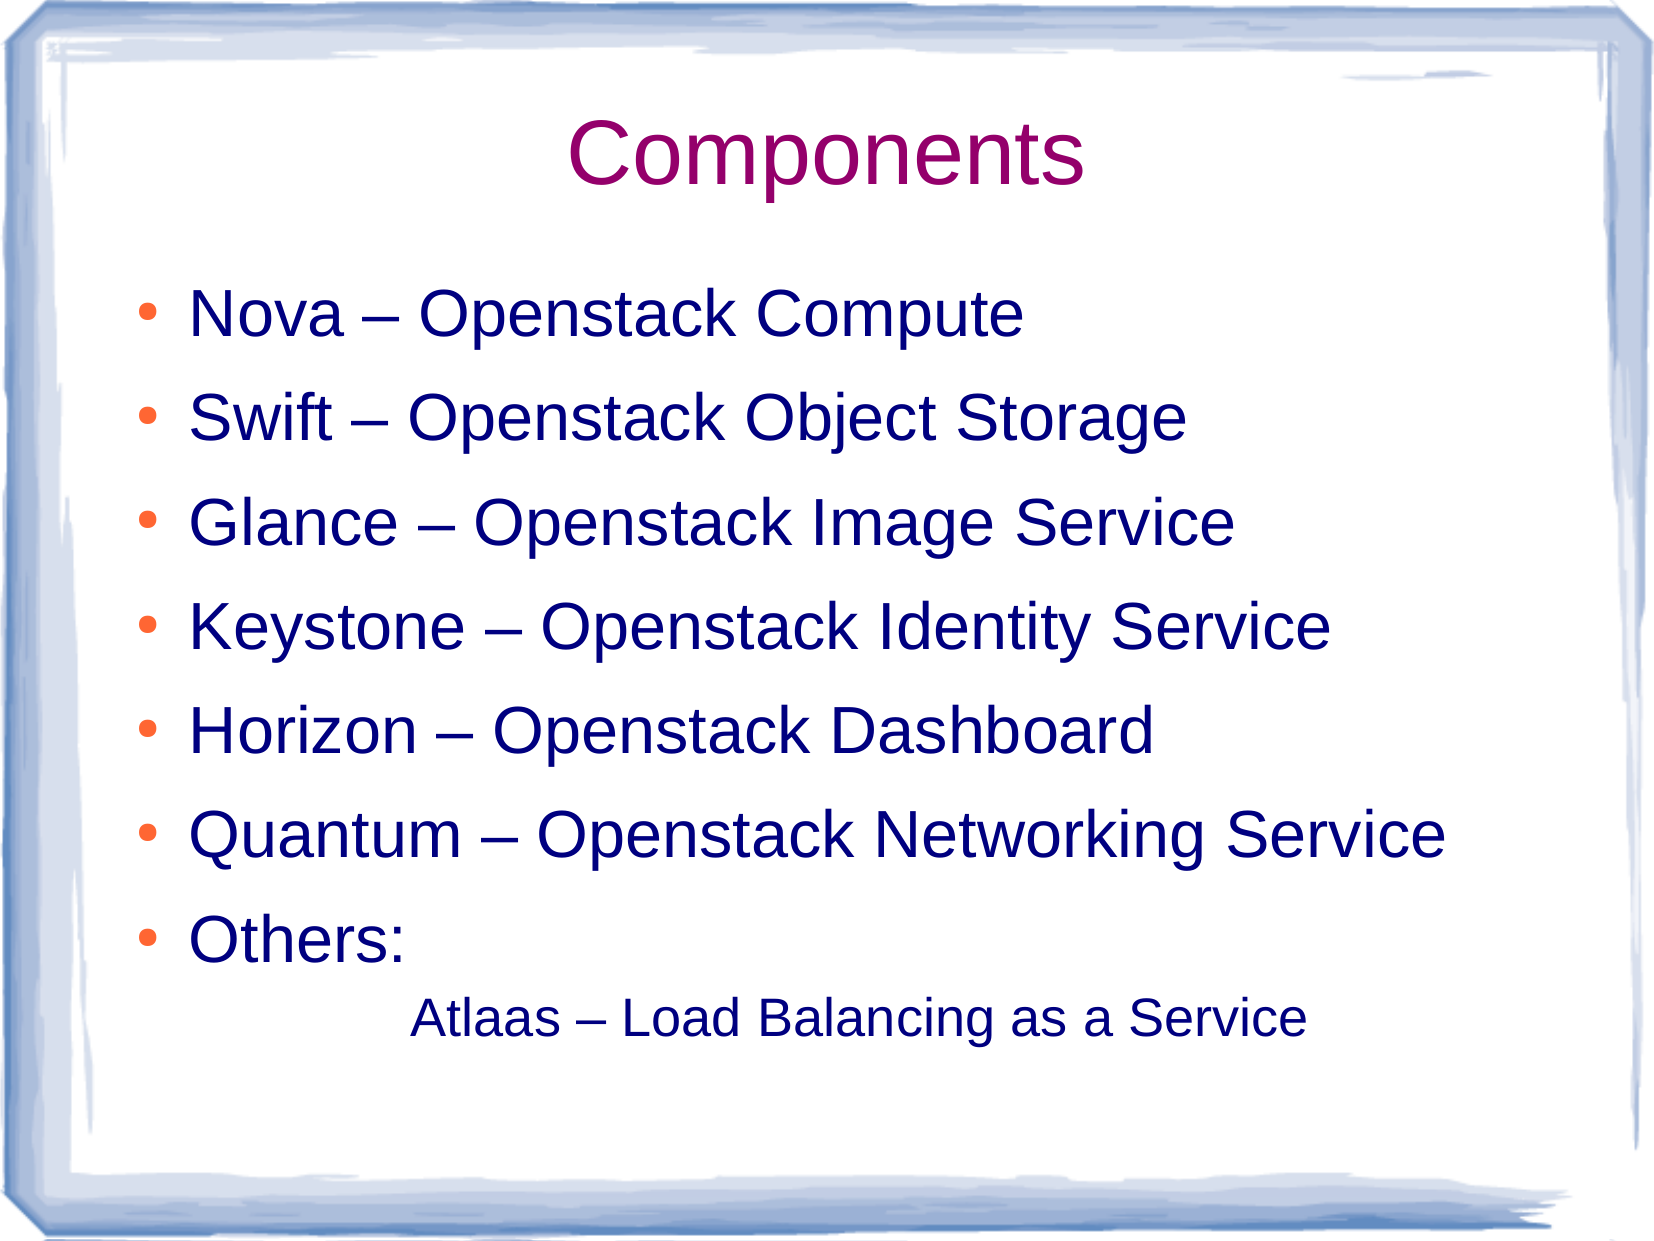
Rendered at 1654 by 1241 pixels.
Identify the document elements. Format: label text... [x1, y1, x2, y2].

title Components [82, 49, 1571, 257]
list Nova – Openstack Compute Swift – Openstack Object Storage Glance – Openstack Image Service Keystone – Openstack Identity Service Horizon – Openstack Dashboard Quantum – Openstack Networking Service Others: Atlaas – Load Balancing as a Service [118, 275, 1571, 1052]
picture [0, 0, 1654, 1241]
